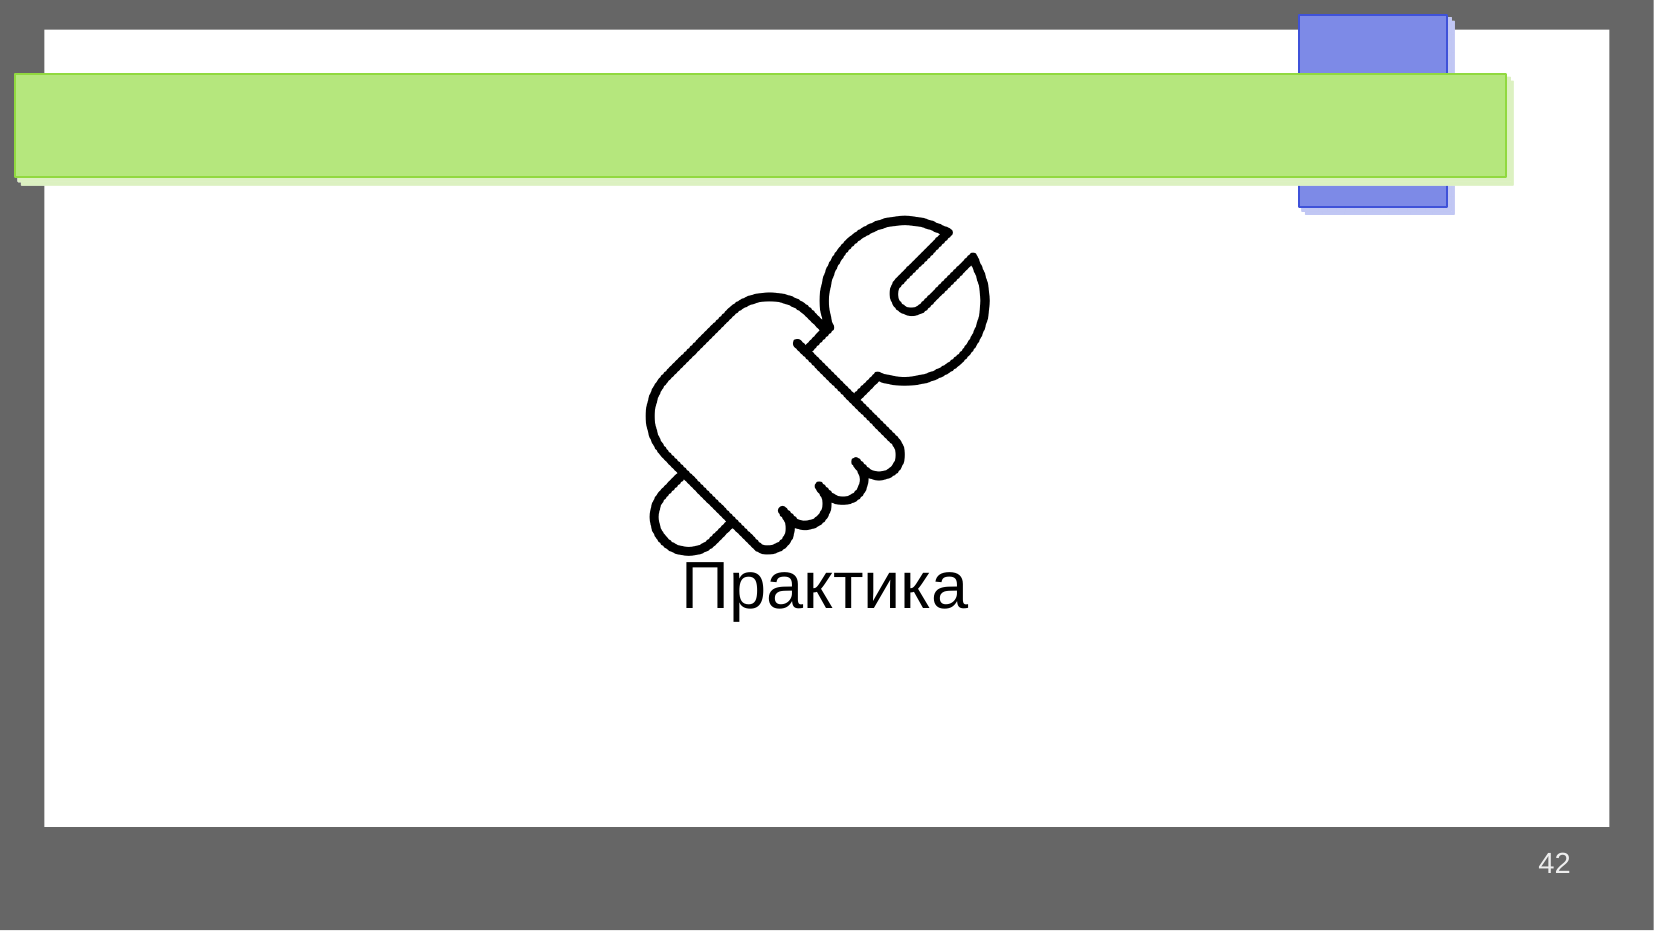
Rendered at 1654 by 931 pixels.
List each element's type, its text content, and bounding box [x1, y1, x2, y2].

text_box Практика [37, 345, 1613, 826]
picture [637, 206, 994, 563]
